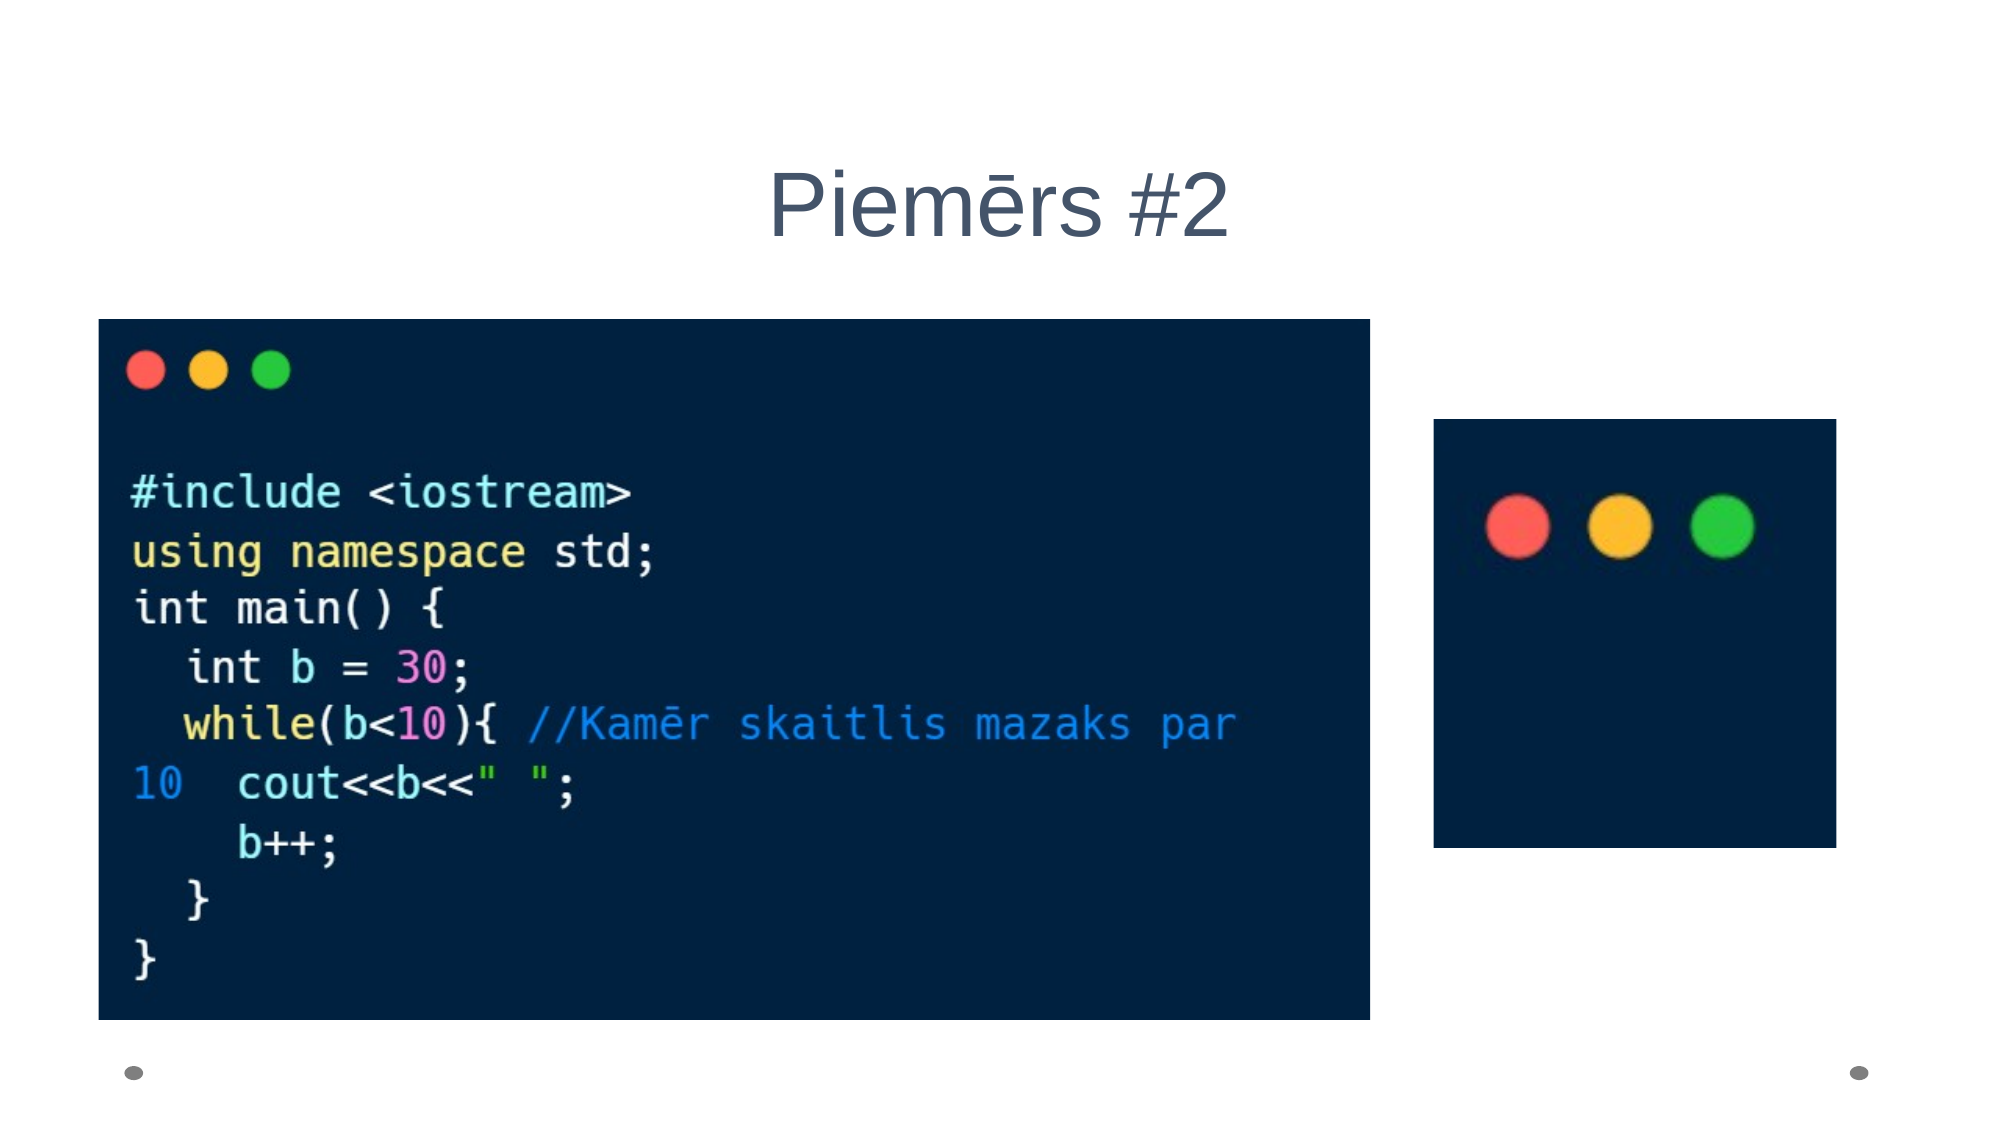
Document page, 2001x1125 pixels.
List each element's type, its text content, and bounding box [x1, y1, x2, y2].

title Piemērs #2 [99, 0, 1900, 263]
picture [98, 319, 1371, 1020]
picture [1433, 419, 1837, 848]
